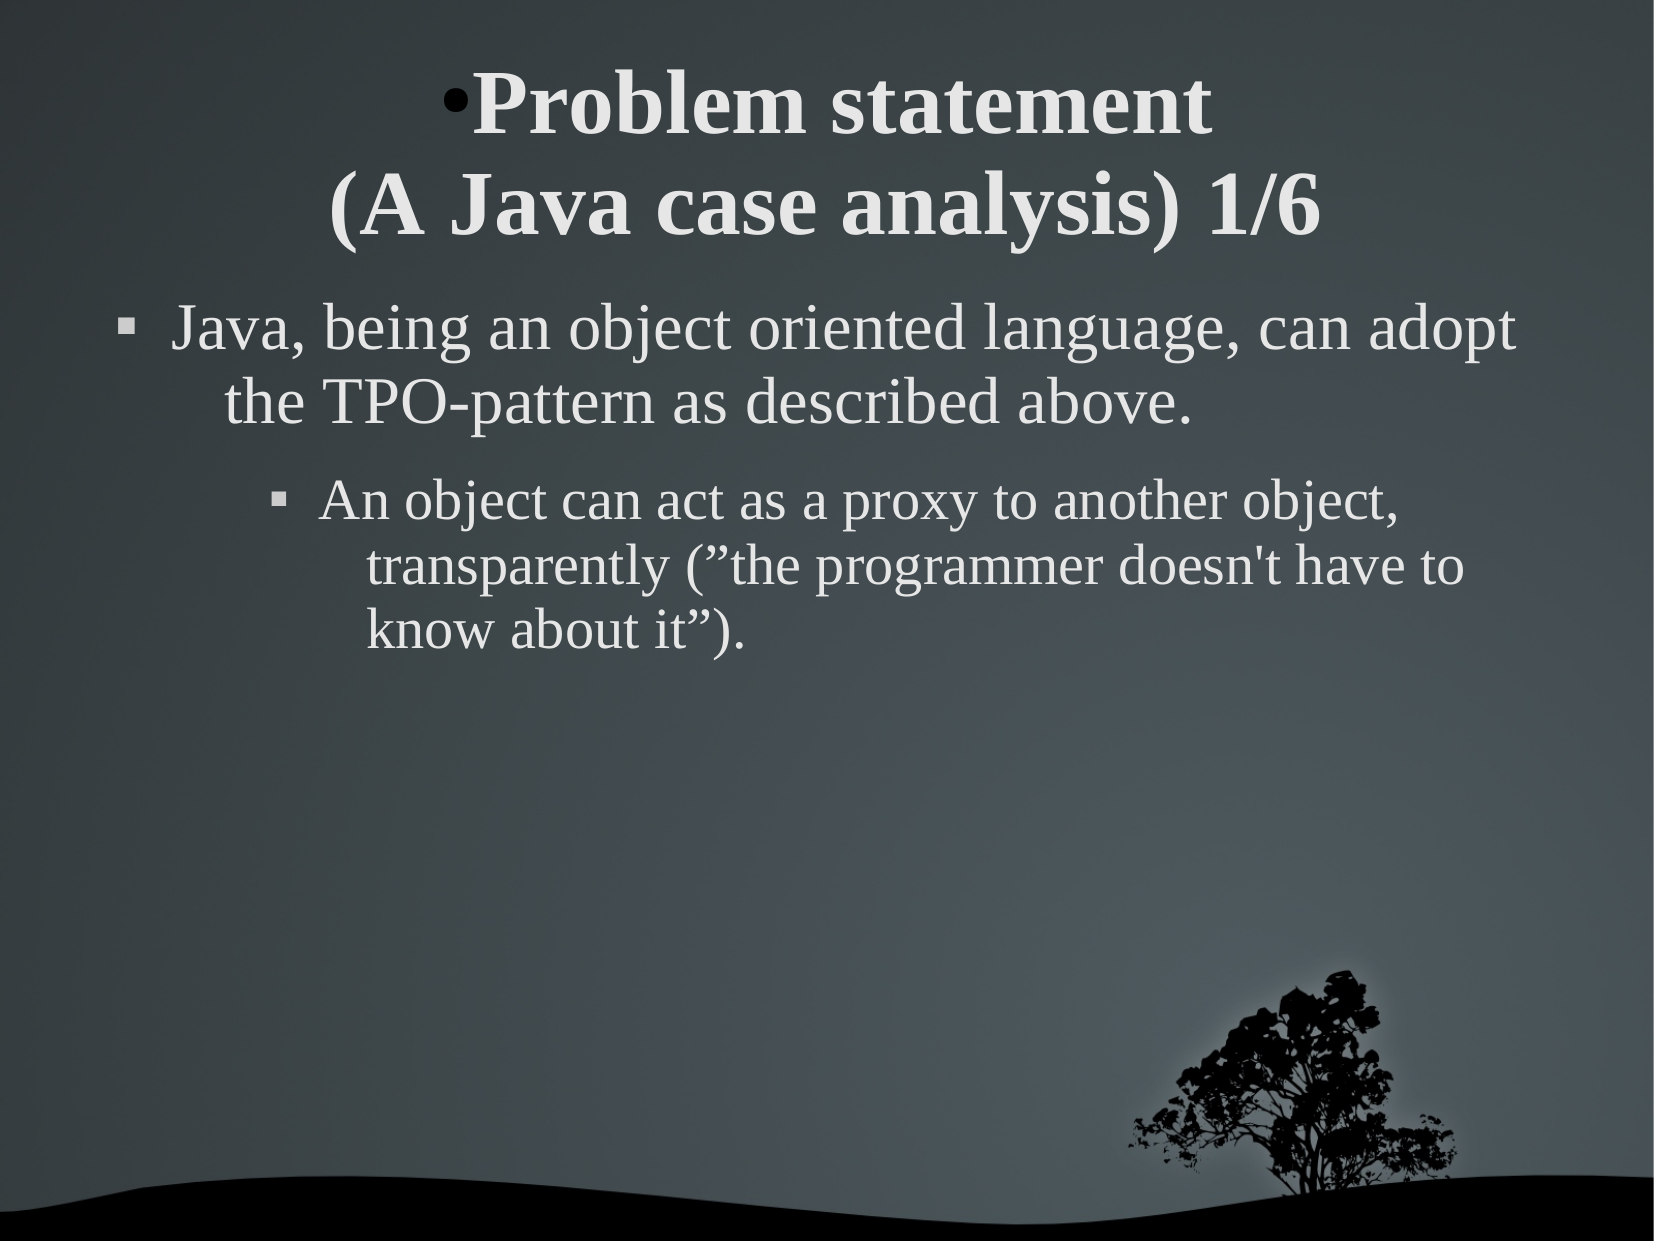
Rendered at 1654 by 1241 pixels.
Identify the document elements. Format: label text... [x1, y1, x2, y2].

title Problem statement (A Java case analysis) 1/6 [82, 33, 1571, 273]
picture [0, 0, 1654, 1241]
list Java, being an object oriented language, can adopt the TPO-pattern as described above. An object can act as a proxy to another object, transparently (”the programmer doesn't have to know about it”). [82, 290, 1571, 1094]
